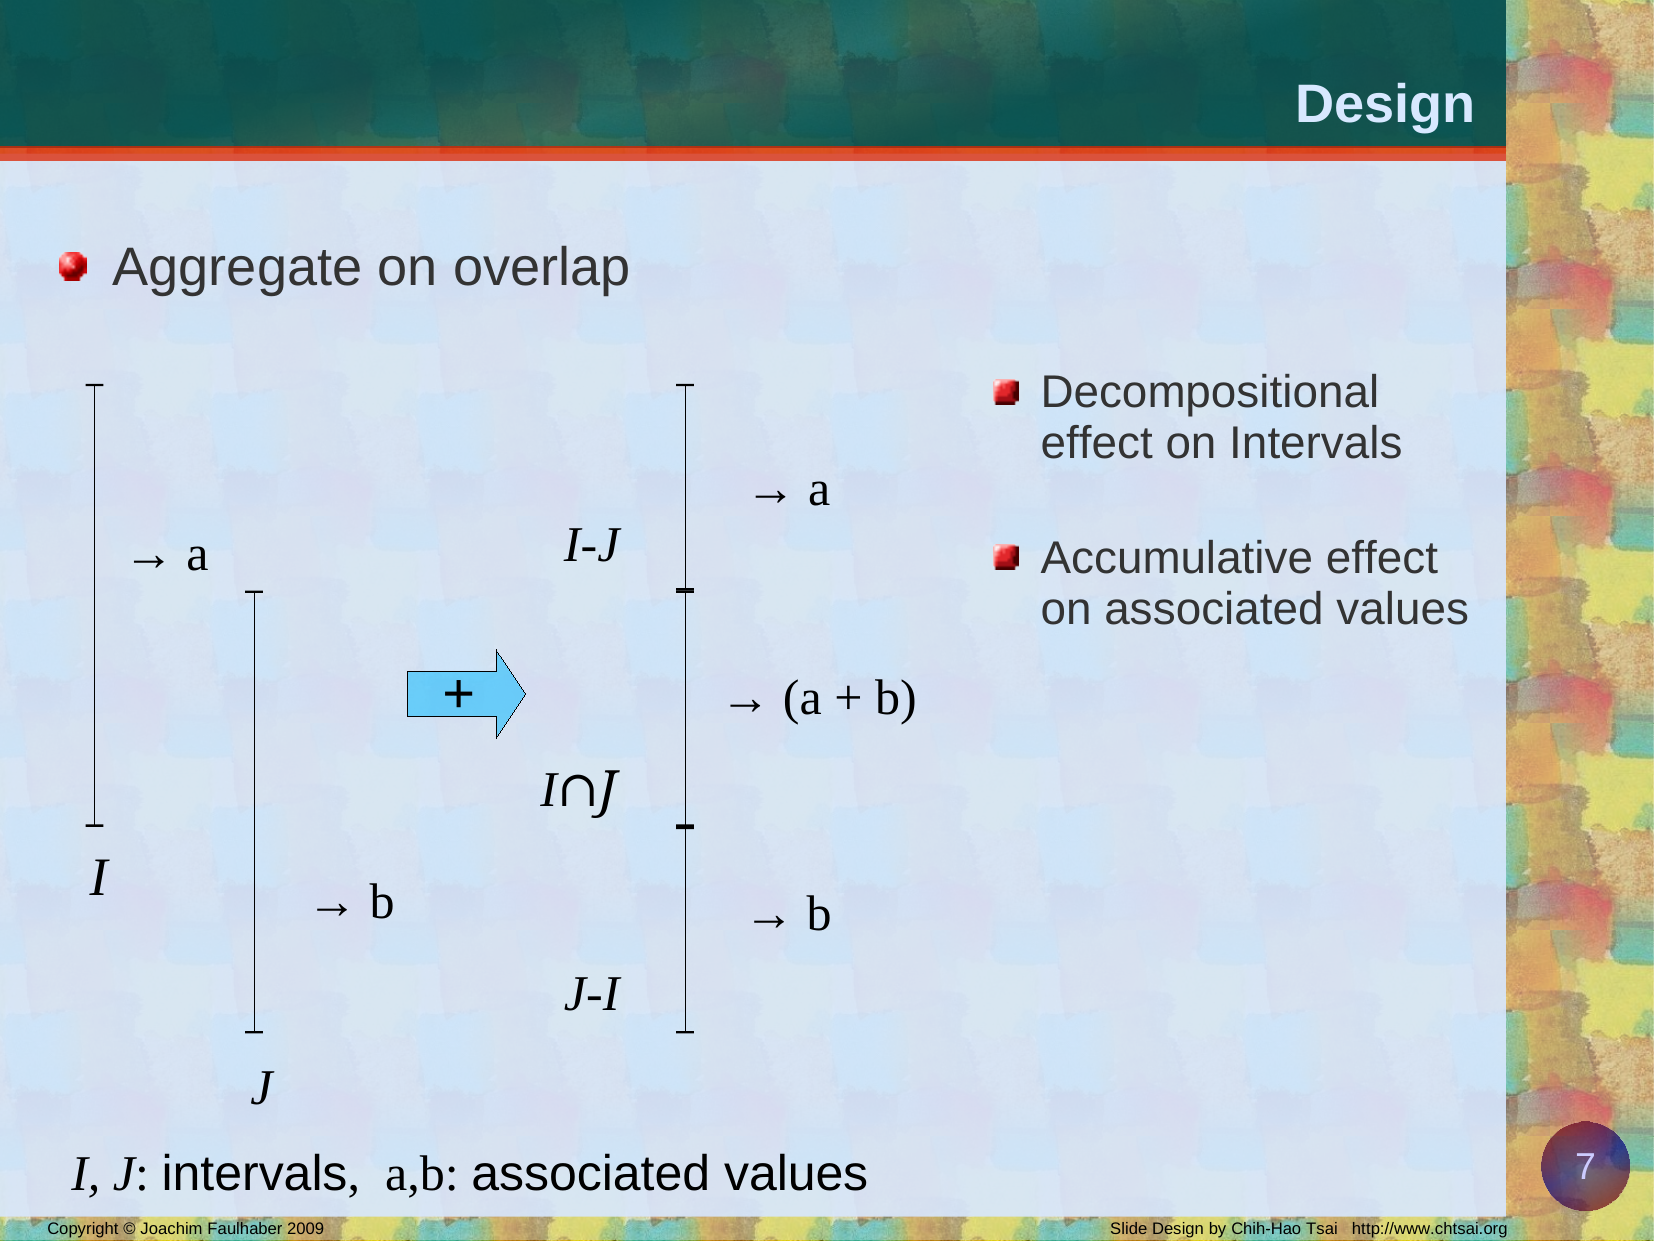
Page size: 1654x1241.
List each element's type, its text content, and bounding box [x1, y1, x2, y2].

text_box + [407, 649, 526, 739]
text_box → a [745, 460, 831, 517]
text_box I∩J [540, 752, 633, 833]
title Design [29, 59, 1477, 148]
text_box I, J: intervals, a,b: associated values [71, 1144, 869, 1202]
text_box → b [307, 874, 395, 931]
list Decompositional effect on Intervals Accumulative effect on associated values [918, 366, 1478, 634]
text_box J-I [563, 965, 620, 1045]
text_box I-J [563, 516, 620, 597]
list Aggregate on overlap [59, 236, 1418, 325]
text_box I [89, 847, 108, 908]
text_box J [250, 1059, 273, 1116]
text_box → (a + b) [720, 669, 918, 727]
text_box → a [124, 525, 209, 582]
text_box → b [744, 885, 832, 943]
